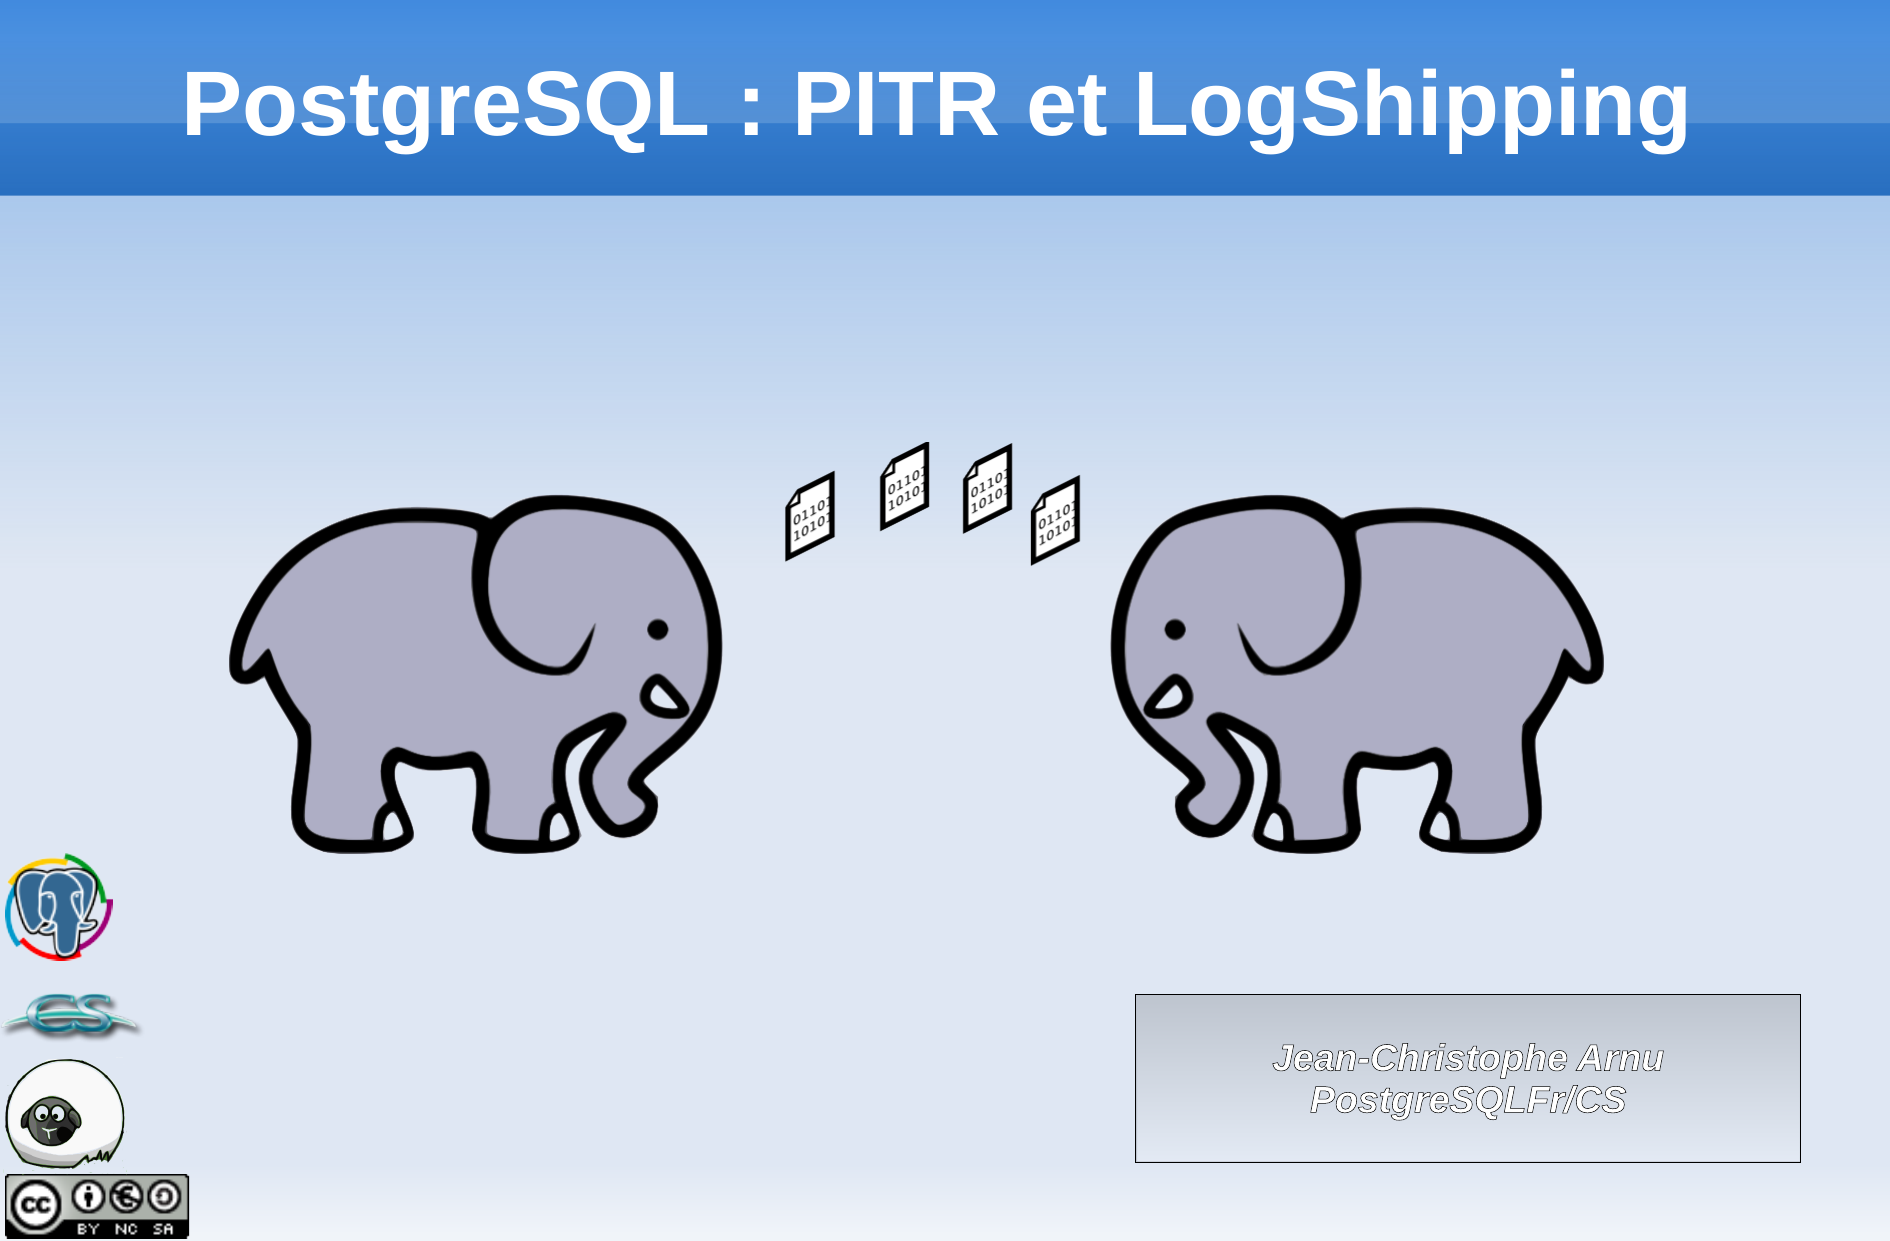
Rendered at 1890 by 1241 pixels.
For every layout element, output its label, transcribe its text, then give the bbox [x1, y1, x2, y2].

picture [0, 0, 1890, 1241]
title PostgreSQL : PITR et LogShipping [87, 0, 1789, 208]
text_box Jean-Christophe Arnu PostgreSQLFr/CS [1135, 994, 1801, 1163]
